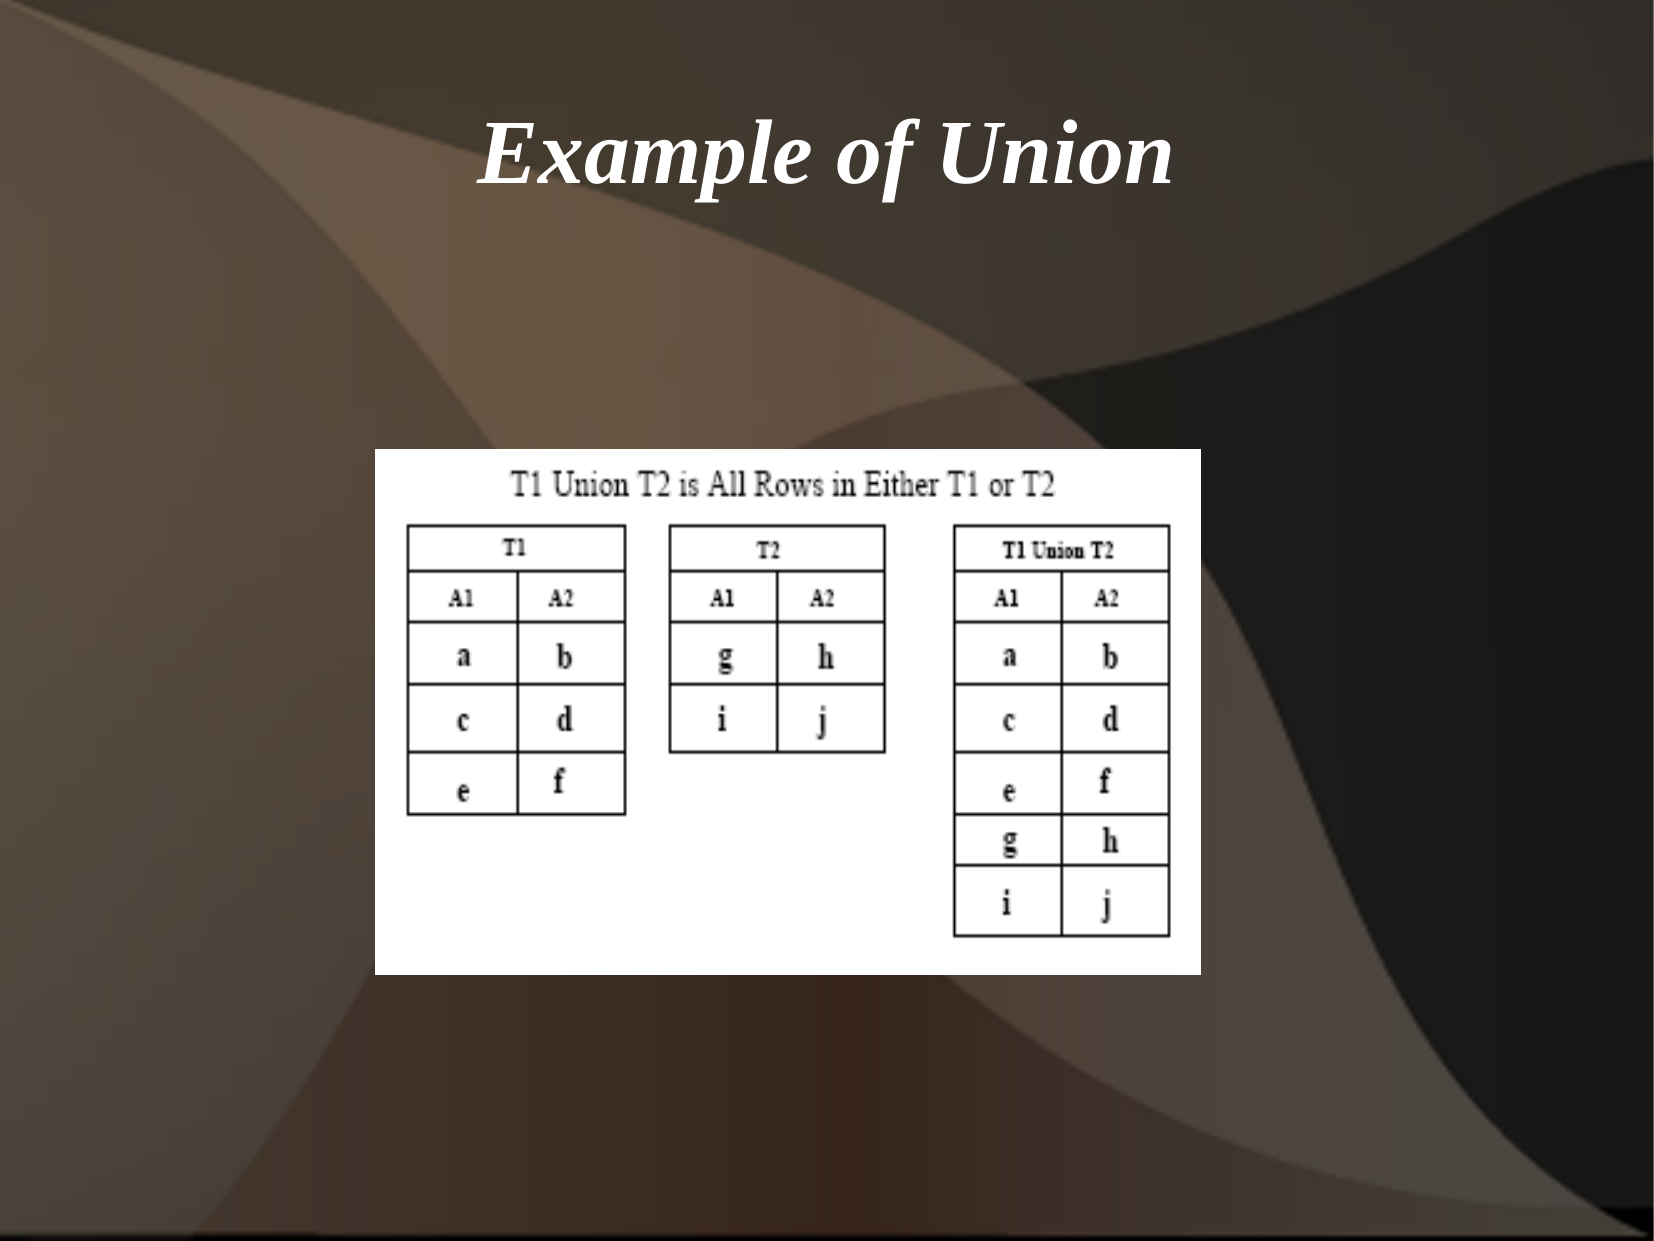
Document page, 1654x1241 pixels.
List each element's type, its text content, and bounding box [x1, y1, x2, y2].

title Example of Union [82, 56, 1571, 250]
picture [0, 0, 1654, 1241]
